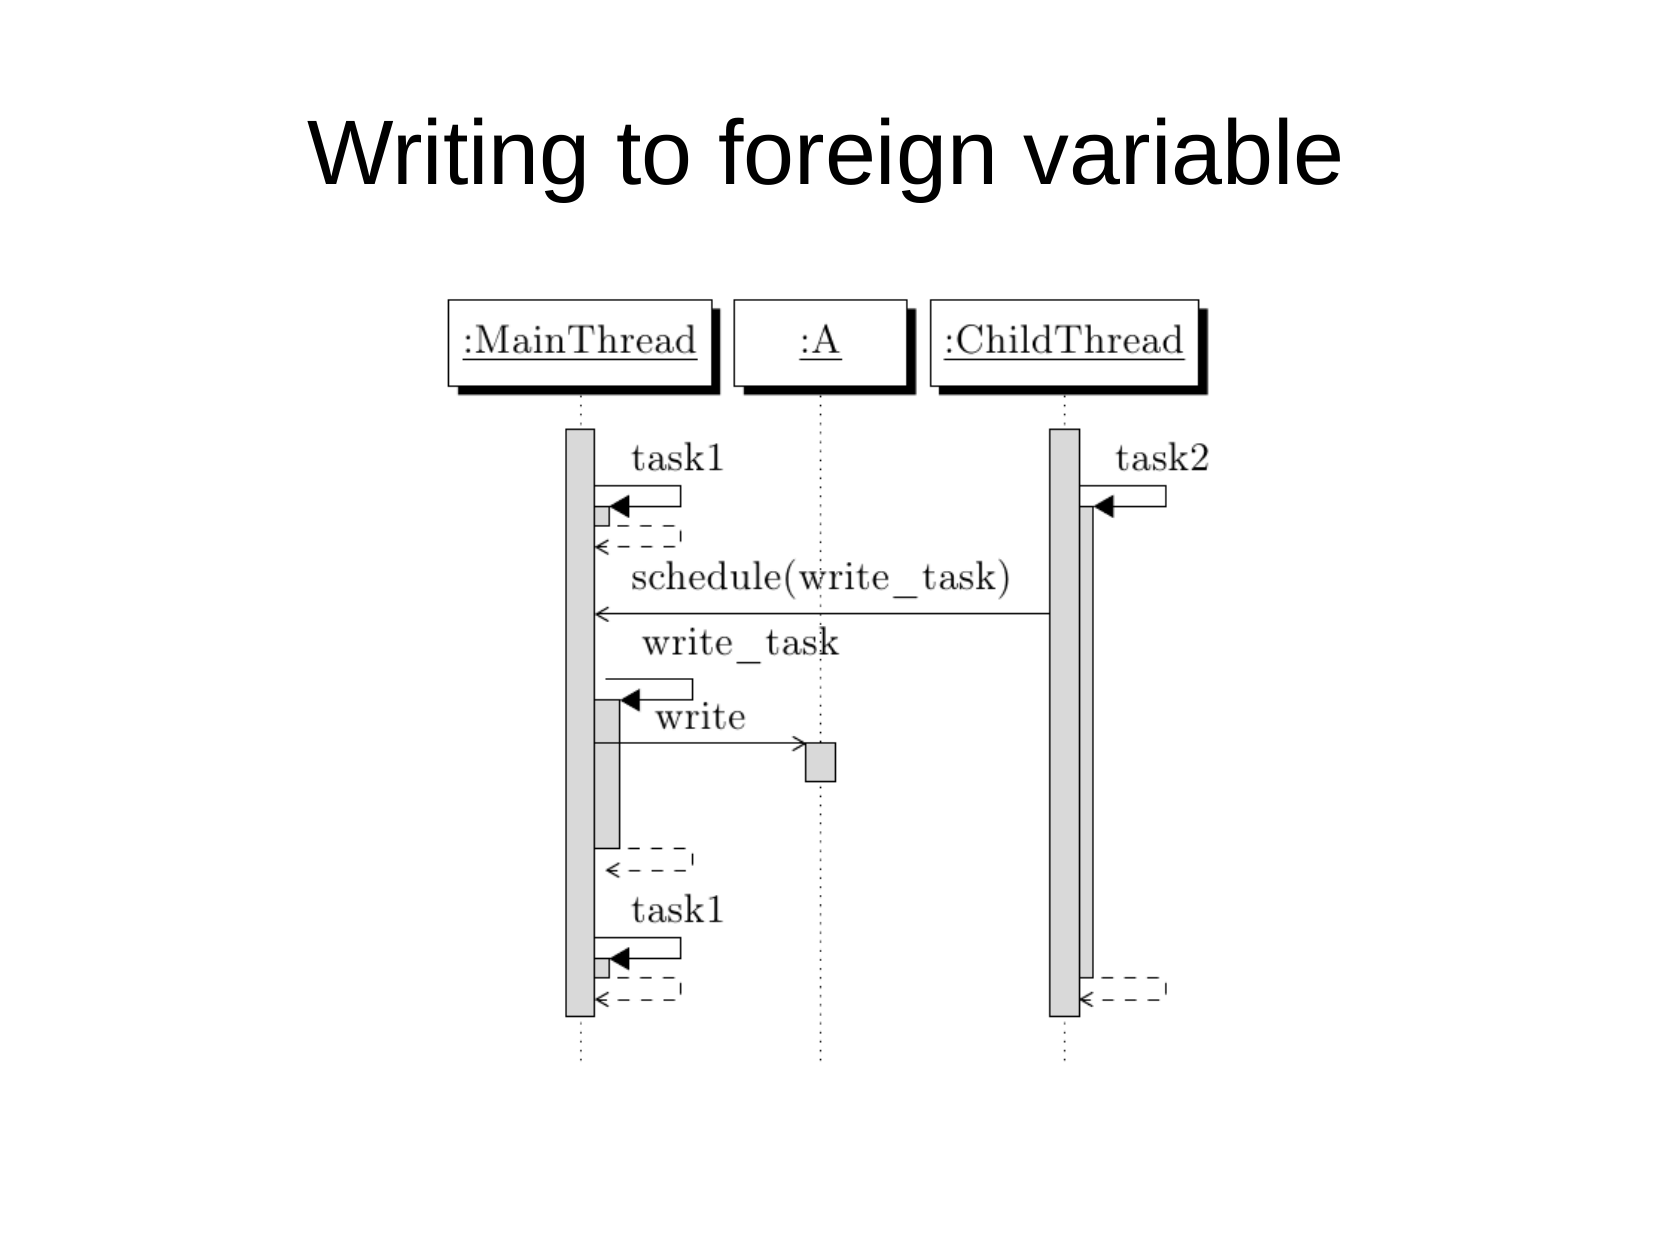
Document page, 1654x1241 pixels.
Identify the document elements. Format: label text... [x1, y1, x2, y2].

picture [442, 295, 1216, 1066]
title Writing to foreign variable [82, 49, 1571, 257]
